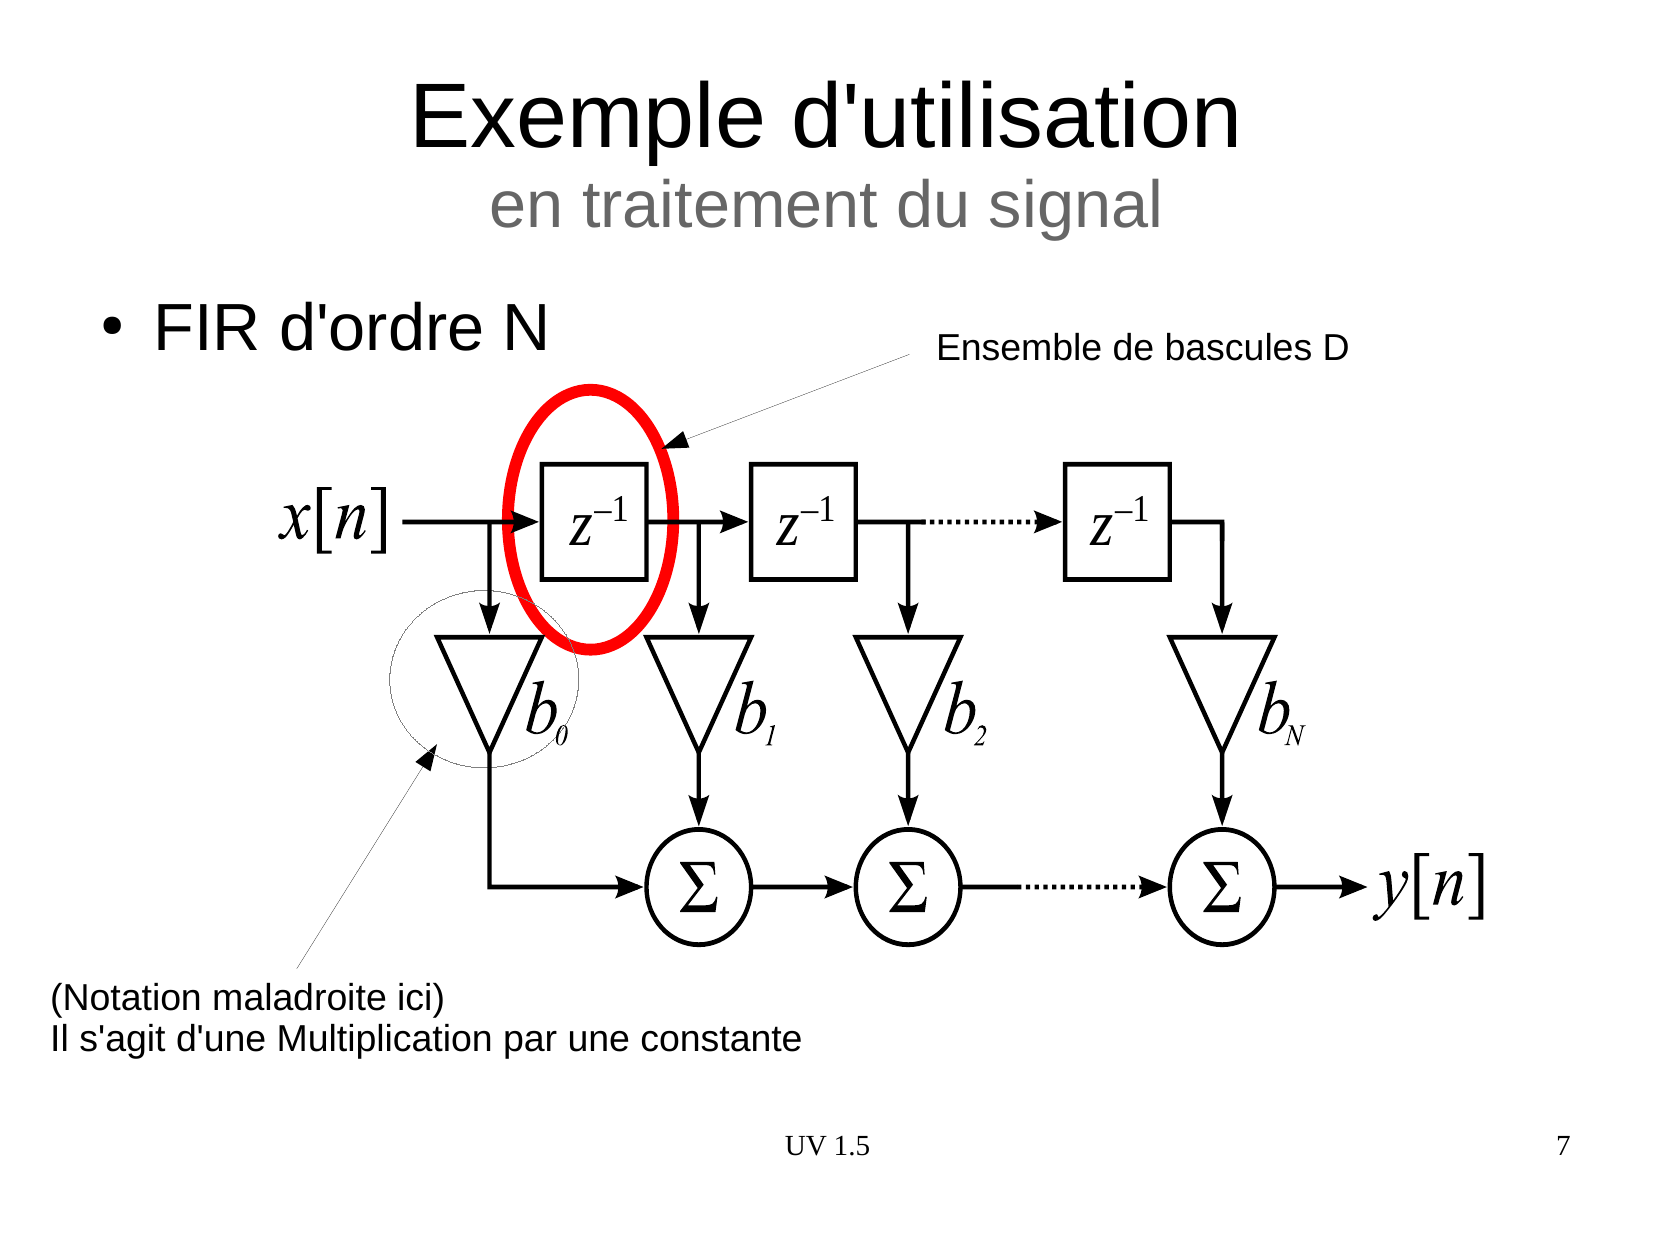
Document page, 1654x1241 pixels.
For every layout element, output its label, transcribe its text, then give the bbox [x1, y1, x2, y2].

list FIR d'ordre N [82, 290, 1538, 1010]
text_box Ensemble de bascules D [921, 318, 1365, 376]
title Exemple d'utilisation en traitement du signal [82, 49, 1571, 257]
picture [262, 377, 1495, 1004]
text_box (Notation maladroite ici) Il s'agit d'une Multiplication par une constante [35, 968, 818, 1068]
